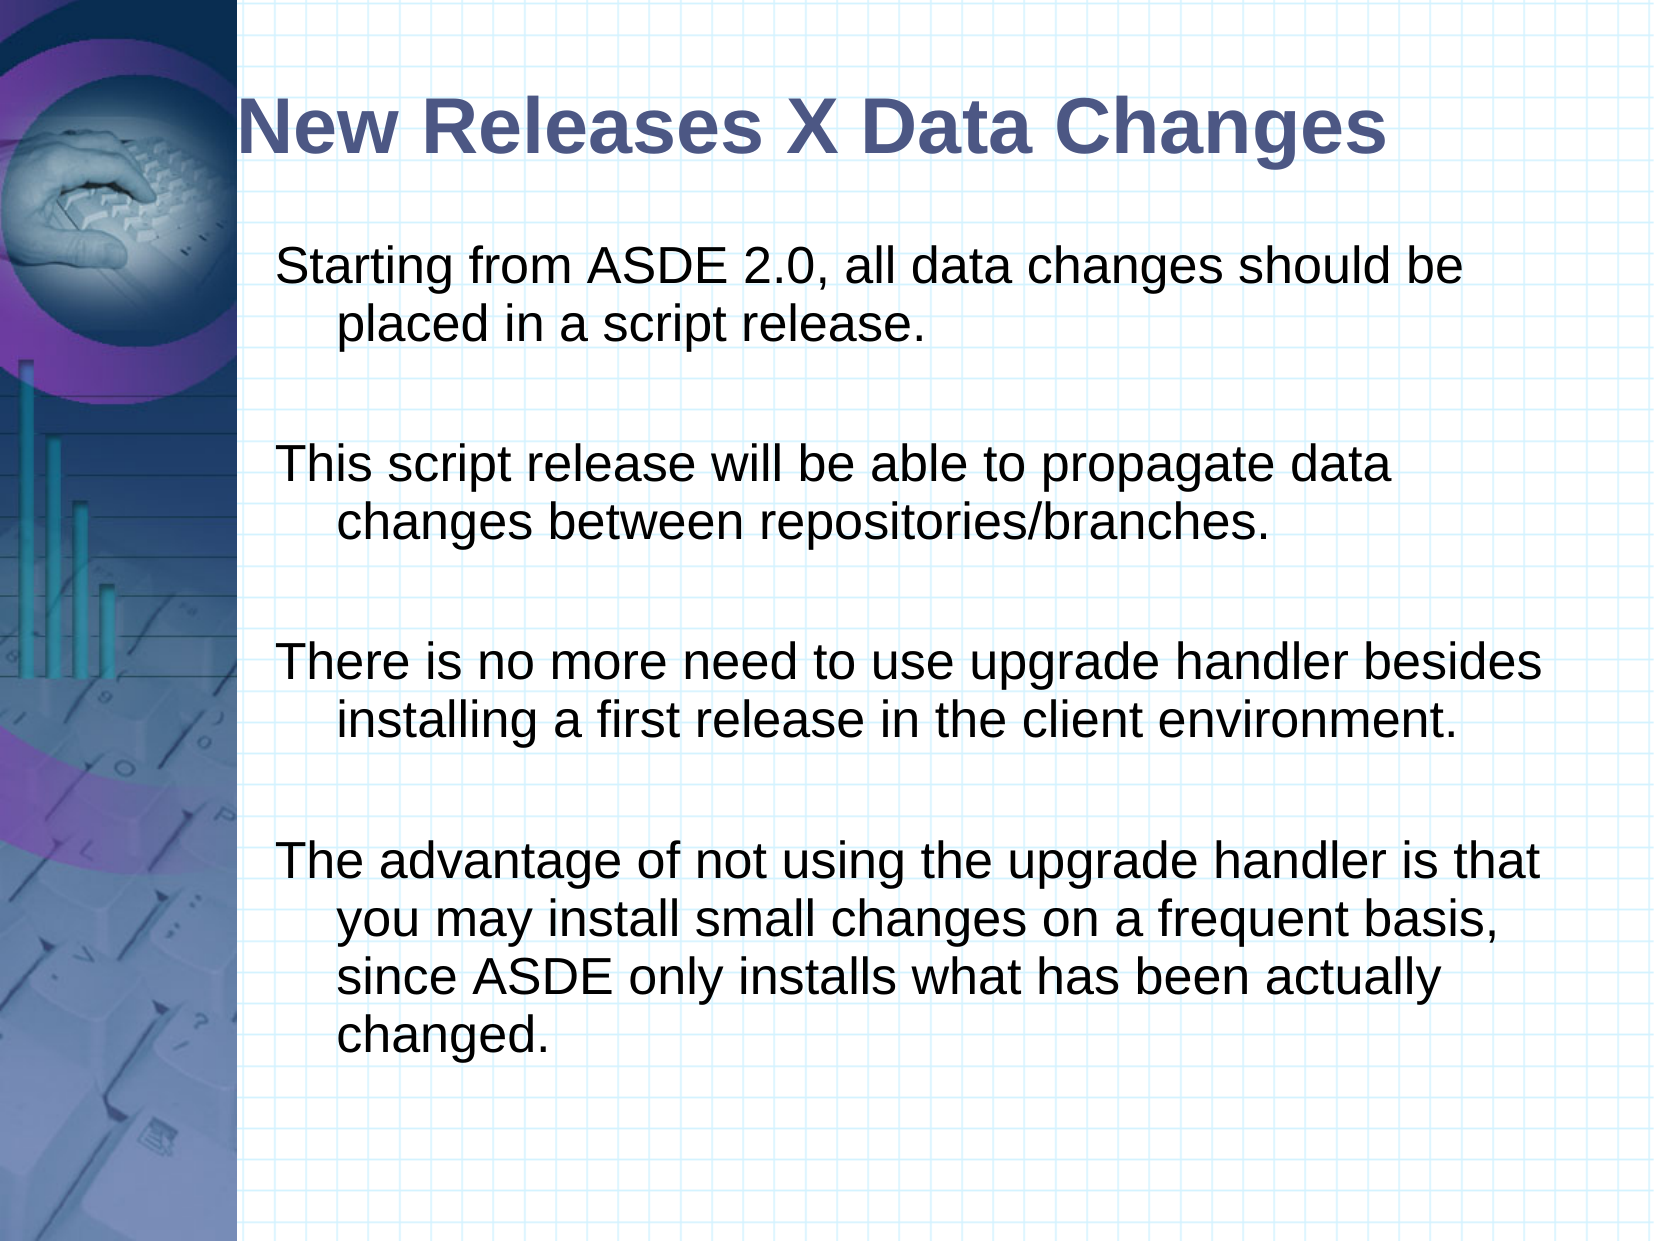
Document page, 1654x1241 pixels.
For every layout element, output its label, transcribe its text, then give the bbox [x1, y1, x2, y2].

list Starting from ASDE 2.0, all data changes should be placed in a script release. This script release will be able to propagate data changes between repositories/branches. There is no more need to use upgrade handler besides installing a first release in the client environment. The advantage of not using the upgrade handler is that you may install small changes on a frequent basis, since ASDE only installs what has been actually changed. [265, 236, 1595, 1160]
title New Releases X Data Changes [236, 59, 1654, 193]
picture [0, 0, 1654, 1241]
